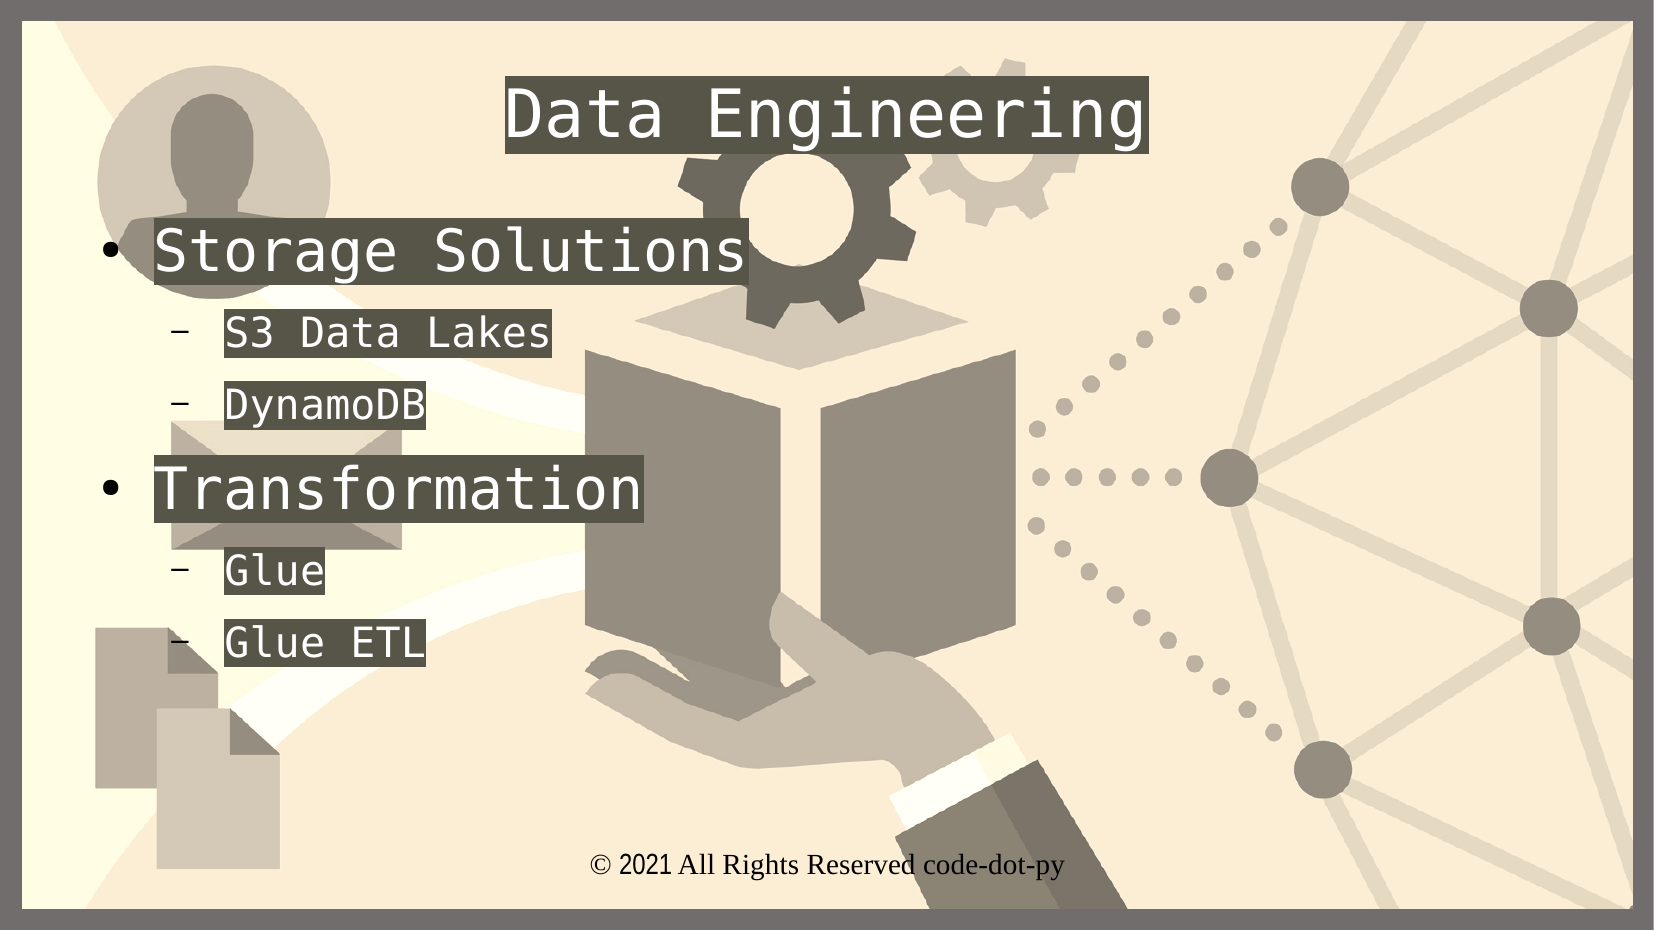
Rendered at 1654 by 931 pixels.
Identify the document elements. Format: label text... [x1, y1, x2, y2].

list Storage Solutions S3 Data Lakes DynamoDB Transformation Glue Glue ETL [82, 217, 1571, 758]
picture [0, 0, 1654, 930]
title Data Engineering [82, 37, 1571, 193]
